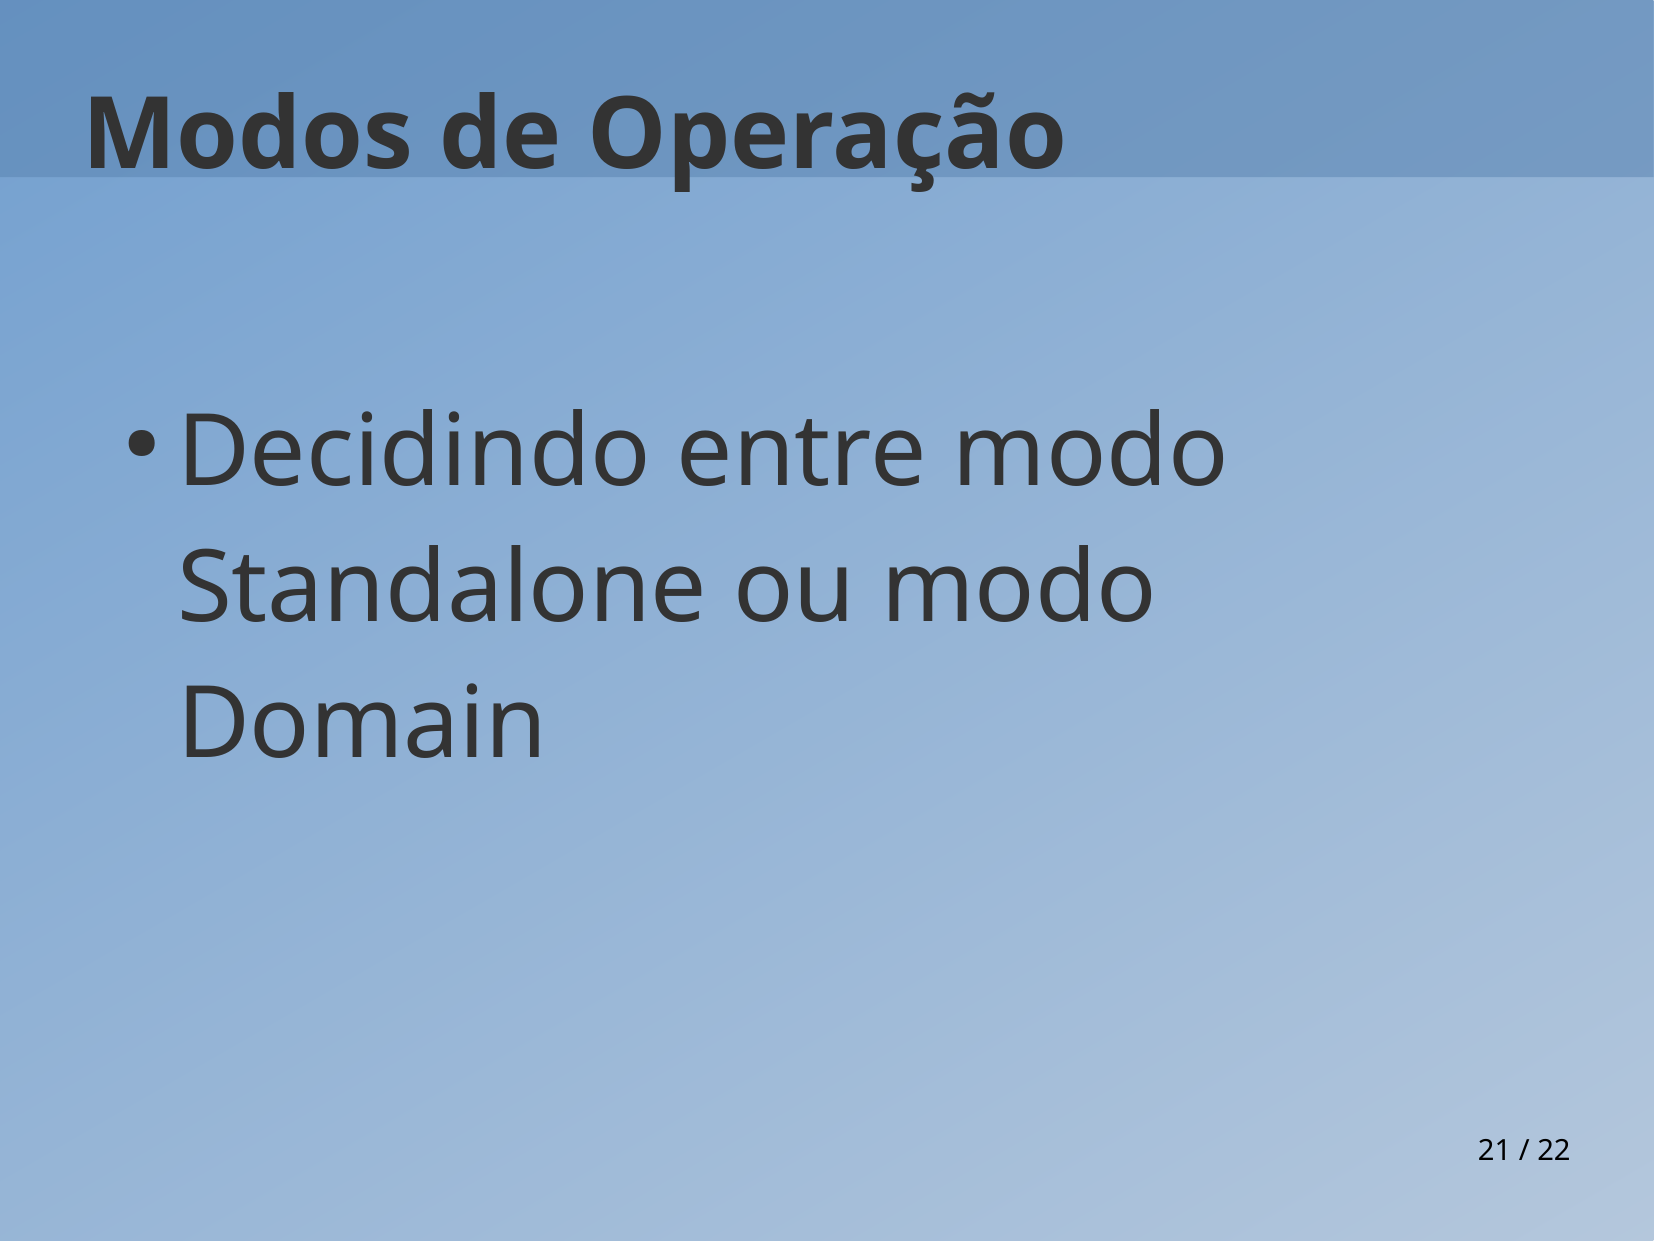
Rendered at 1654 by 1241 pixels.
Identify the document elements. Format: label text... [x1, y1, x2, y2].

list Decidindo entre modo Standalone ou modo Domain [106, 377, 1512, 863]
title Modos de Operação [82, 11, 1489, 249]
